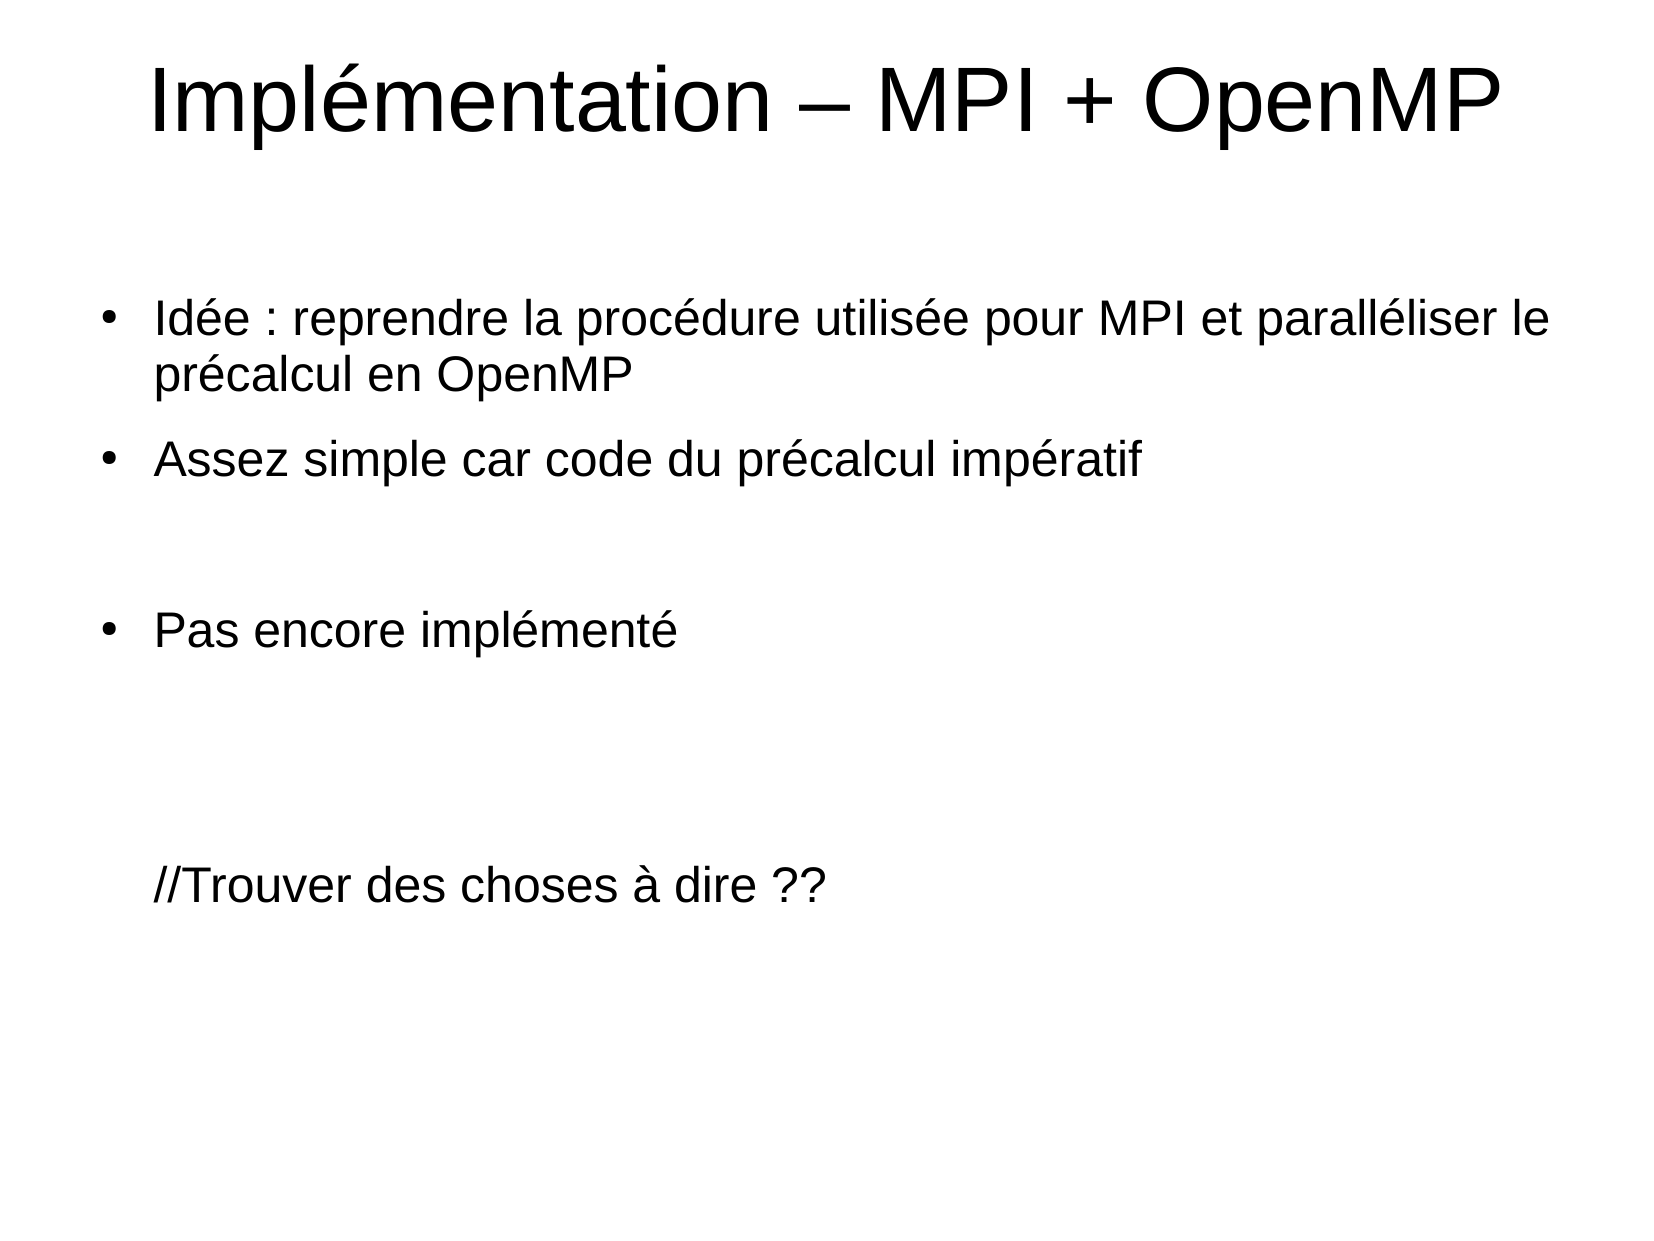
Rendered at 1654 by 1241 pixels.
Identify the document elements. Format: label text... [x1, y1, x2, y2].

title Implémentation – MPI + OpenMP [82, 0, 1571, 204]
list Idée : reprendre la procédure utilisée pour MPI et paralléliser le précalcul en OpenMP Assez simple car code du précalcul impératif Pas encore implémenté //Trouver des choses à dire ?? [82, 290, 1571, 1010]
